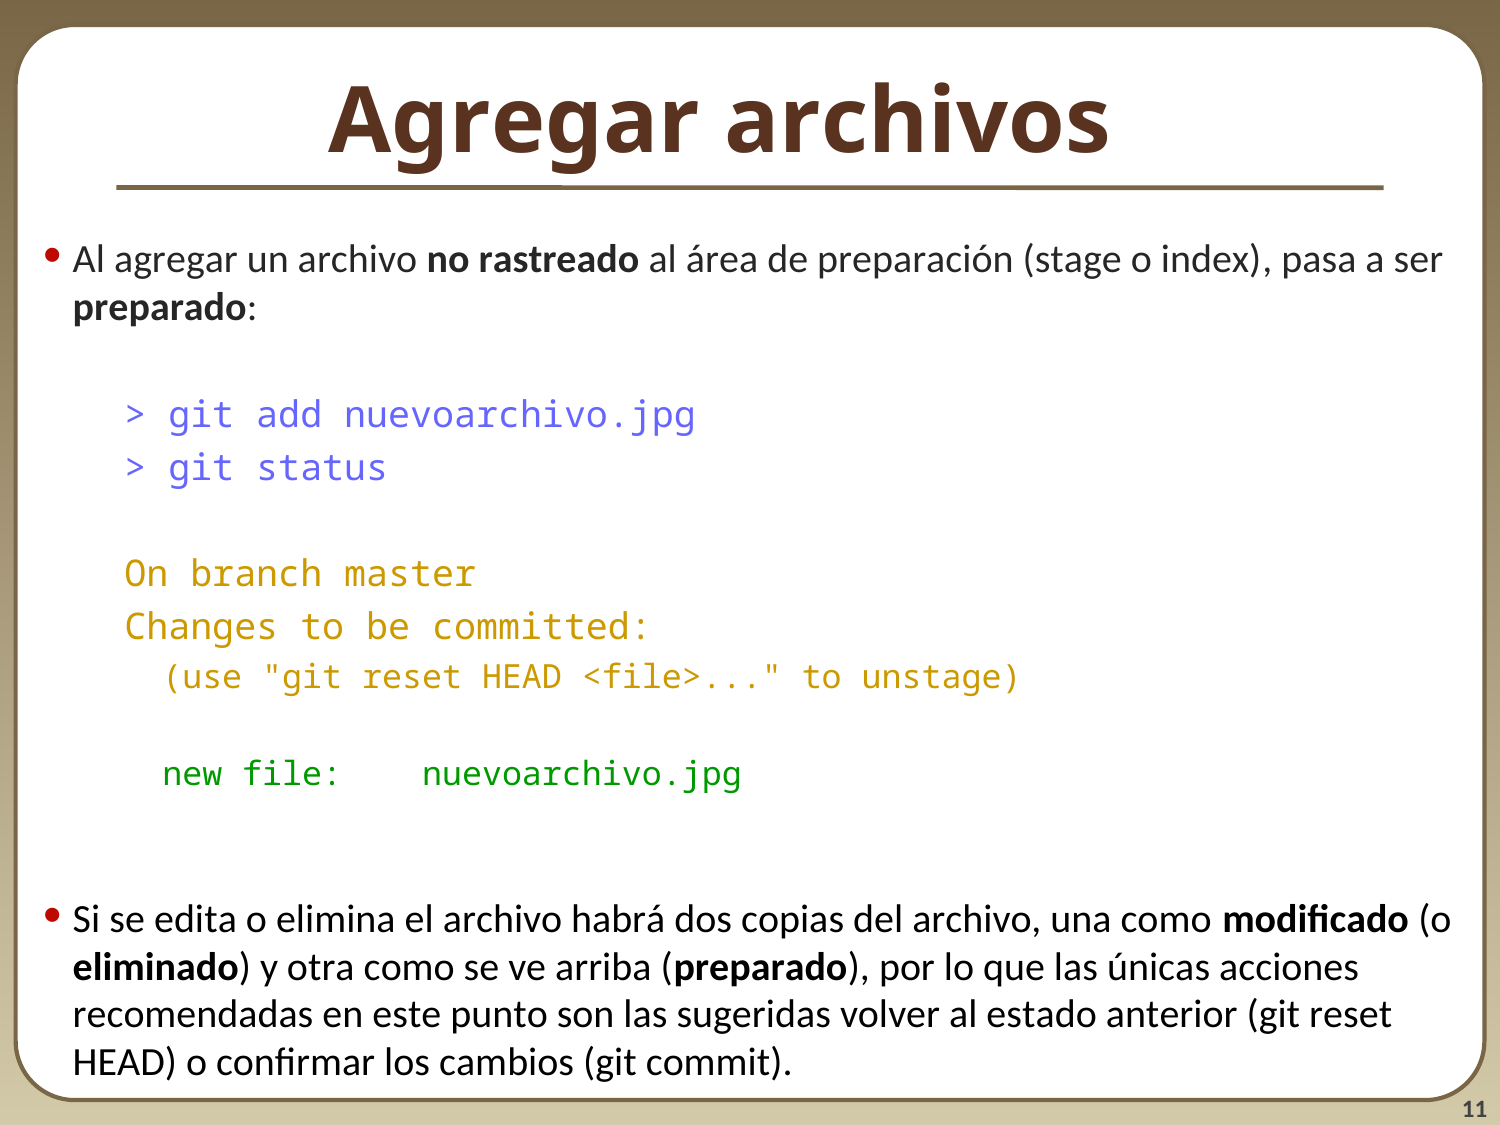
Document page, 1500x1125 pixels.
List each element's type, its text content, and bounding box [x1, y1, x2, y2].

title Agregar archivos [0, 22, 1471, 211]
list Al agregar un archivo no rastreado al área de preparación (stage o index), pasa a ser preparado: > git add nuevoarchivo.jpg > git status On branch master Changes to be committed: (use "git reset HEAD <file>..." to unstage) new file: nuevoarchivo.jpg Si se edita o elimina el archivo habrá dos copias del archivo, una como modificado (o eliminado) y otra como se ve arriba (preparado), por lo que las únicas acciones recomendadas en este punto son las sugeridas volver al estado anterior (git reset HEAD) o confirmar los cambios (git commit). [0, 224, 1498, 1093]
